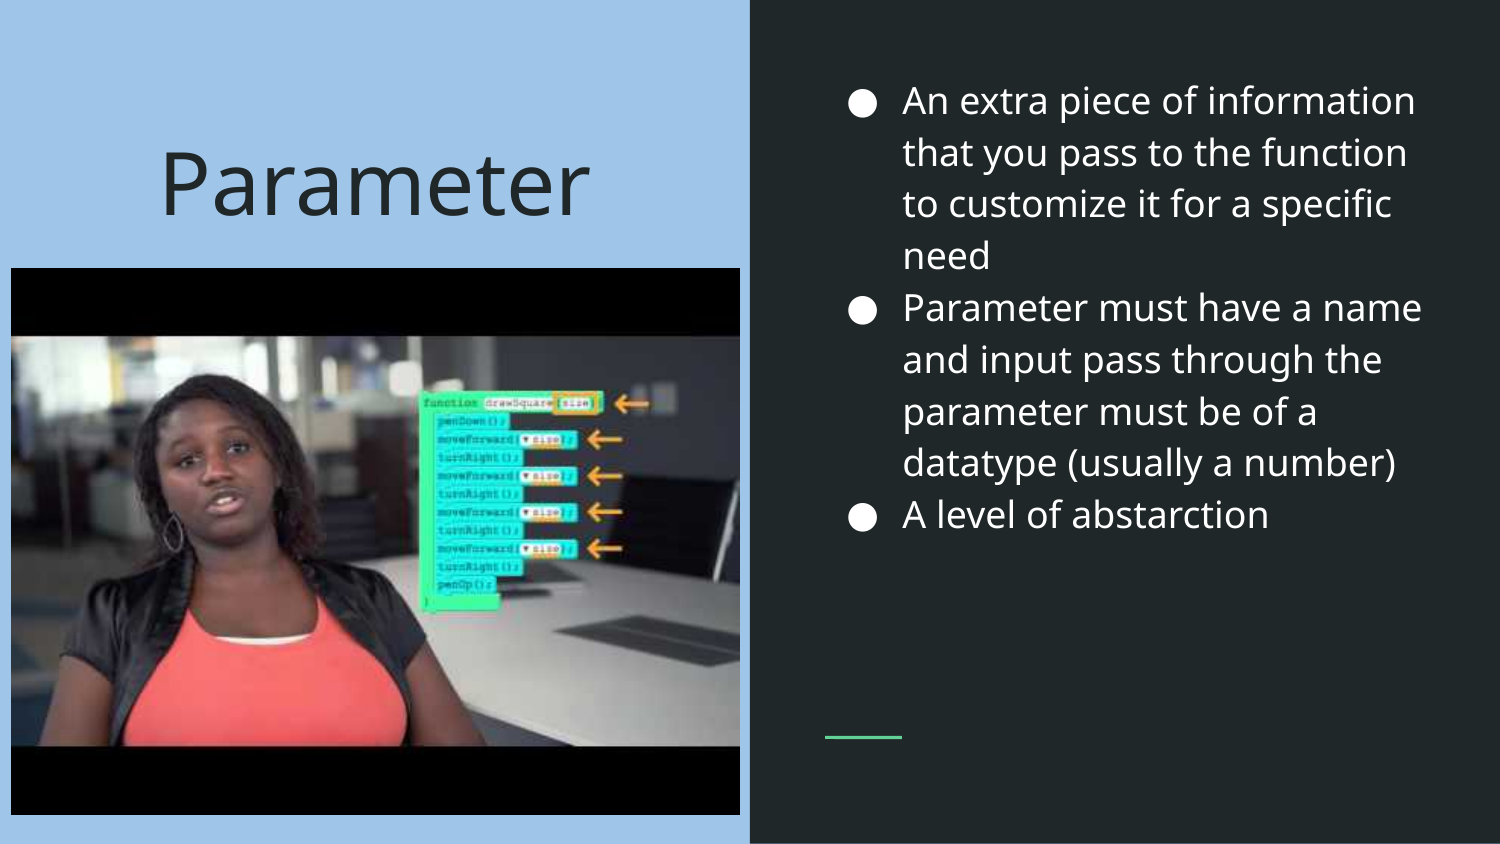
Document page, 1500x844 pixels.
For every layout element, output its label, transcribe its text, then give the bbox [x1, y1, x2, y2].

list An extra piece of information that you pass to the function to customize it for a specific need Parameter must have a name and input pass through the parameter must be of a datatype (usually a number) A level of abstarction [812, 0, 1442, 607]
picture [11, 268, 740, 815]
title Parameter [43, 0, 708, 248]
